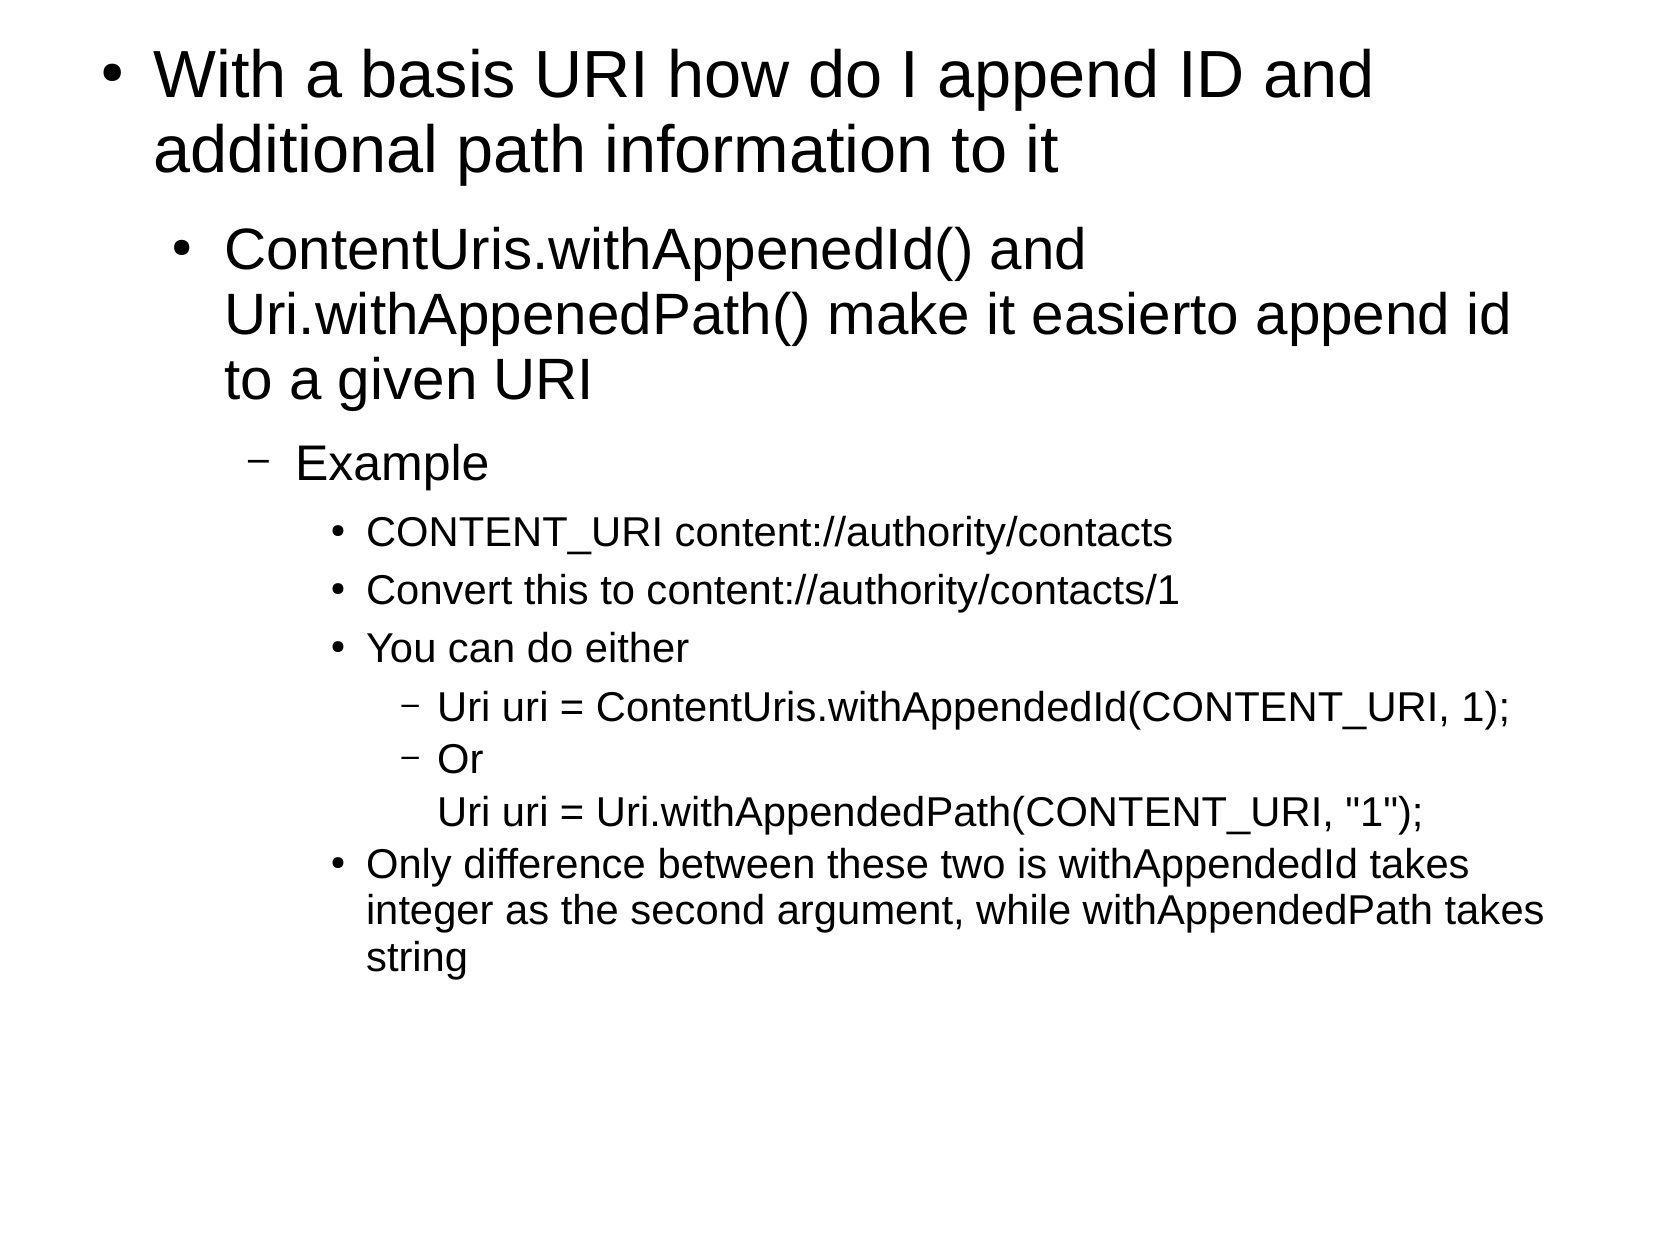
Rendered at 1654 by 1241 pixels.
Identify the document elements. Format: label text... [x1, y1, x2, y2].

list With a basis URI how do I append ID and additional path information to it ContentUris.withAppenedId() and Uri.withAppenedPath() make it easierto append id to a given URI Example CONTENT_URI content://authority/contacts Convert this to content://authority/contacts/1 You can do either Uri uri = ContentUris.withAppendedId(CONTENT_URI, 1); Or Uri uri = Uri.withAppendedPath(CONTENT_URI, "1"); Only difference between these two is withAppendedId takes integer as the second argument, while withAppendedPath takes string [82, 37, 1571, 1238]
